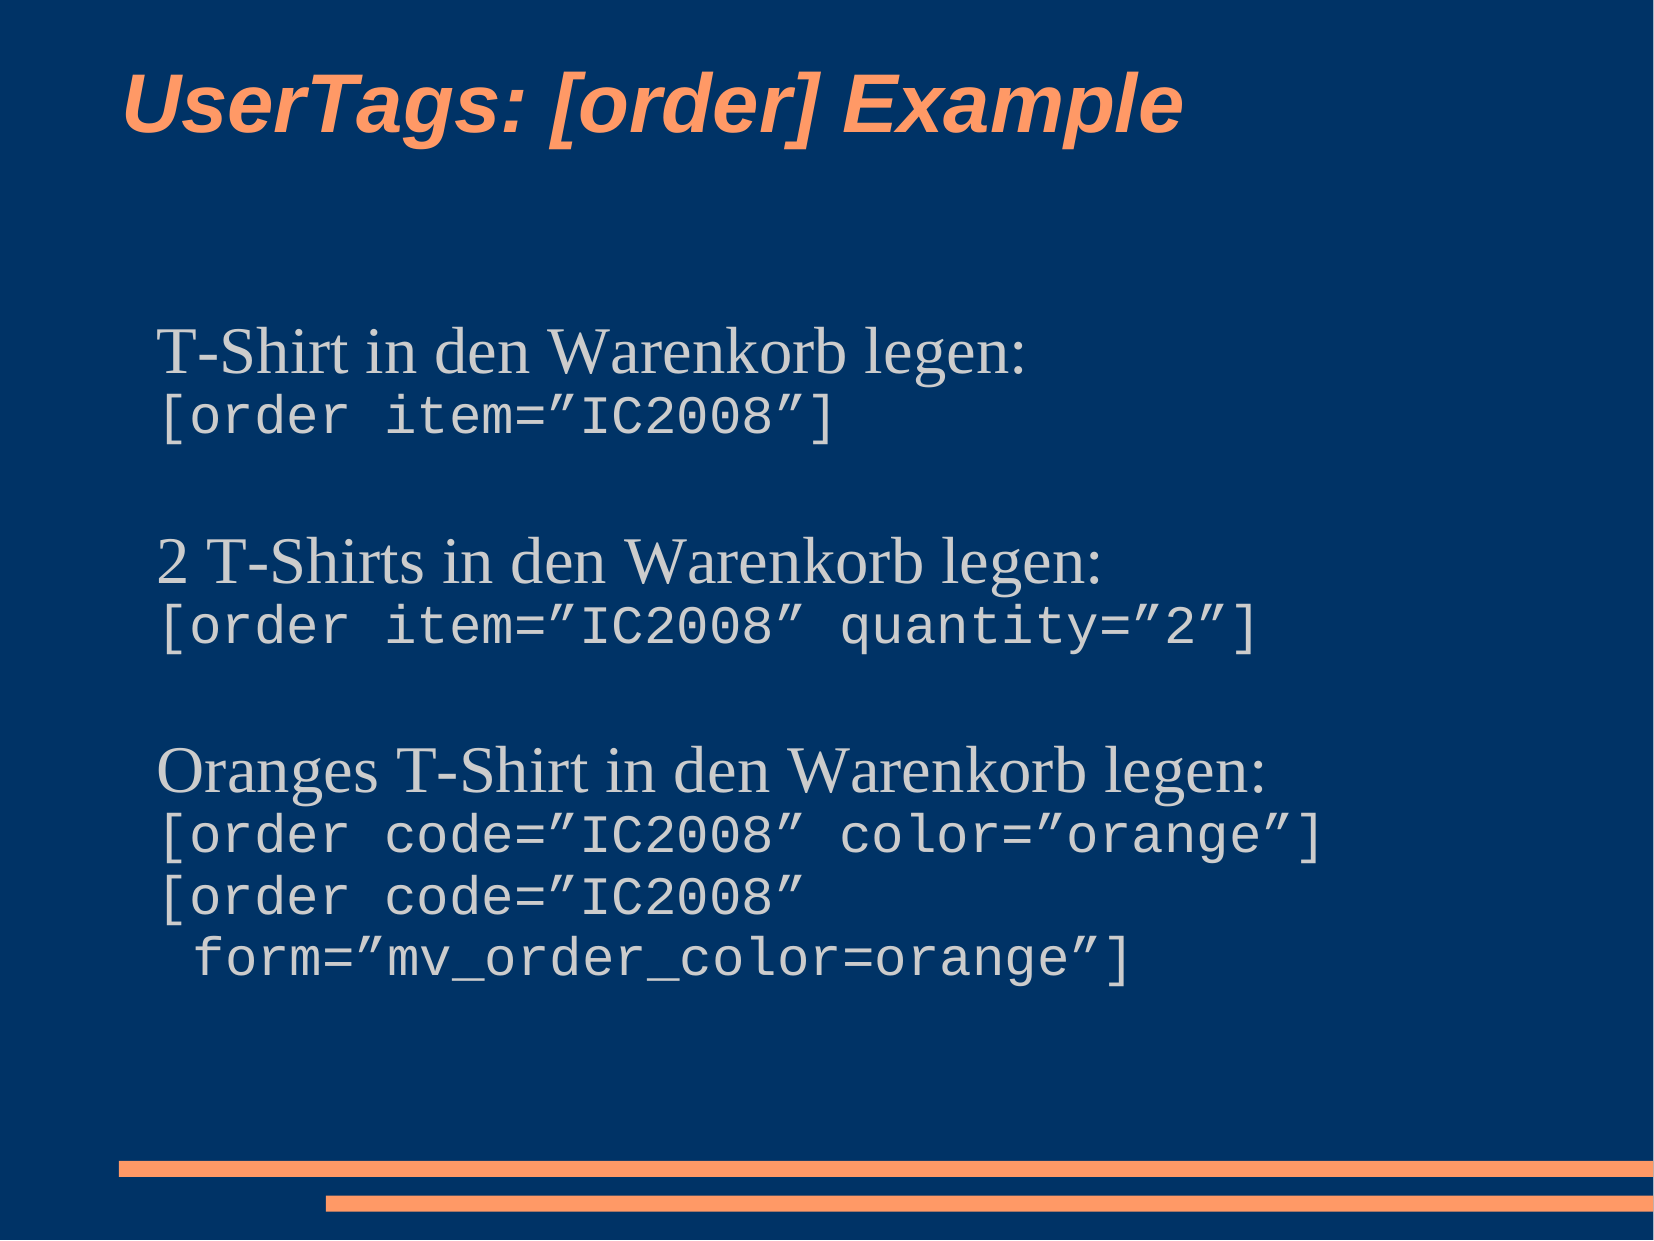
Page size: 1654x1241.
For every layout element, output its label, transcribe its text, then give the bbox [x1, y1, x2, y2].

subtitle T-Shirt in den Warenkorb legen: [order item=”IC2008”] 2 T-Shirts in den Warenkorb legen: [order item=”IC2008” quantity=”2”] Oranges T-Shirt in den Warenkorb legen: [order code=”IC2008” color=”orange”] [order code=”IC2008” form=”mv_order_color=orange”] [121, 322, 1561, 1133]
title UserTags: [order] Example [121, 46, 1534, 254]
